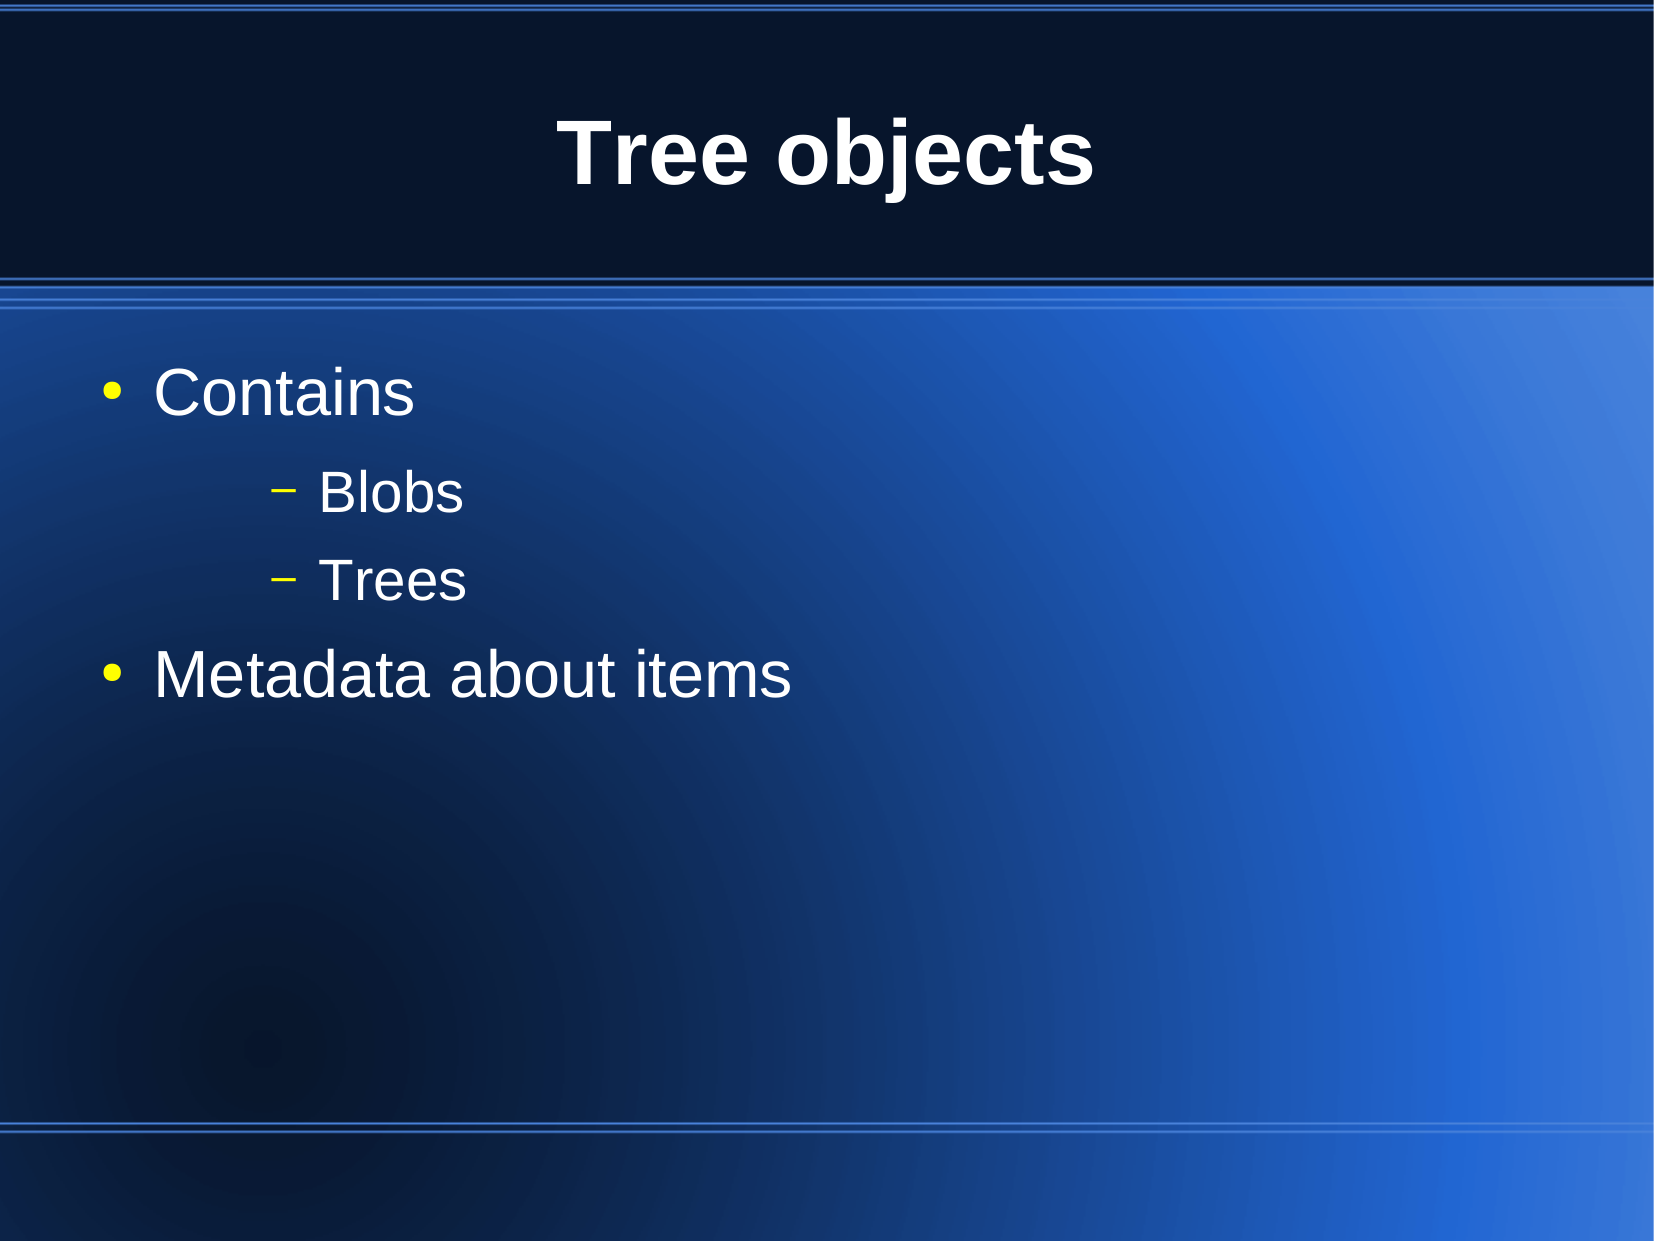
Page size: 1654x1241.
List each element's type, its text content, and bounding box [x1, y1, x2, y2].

title Tree objects [82, 56, 1571, 250]
list Contains Blobs Trees Metadata about items [82, 355, 1571, 1043]
picture [0, 0, 1654, 1241]
